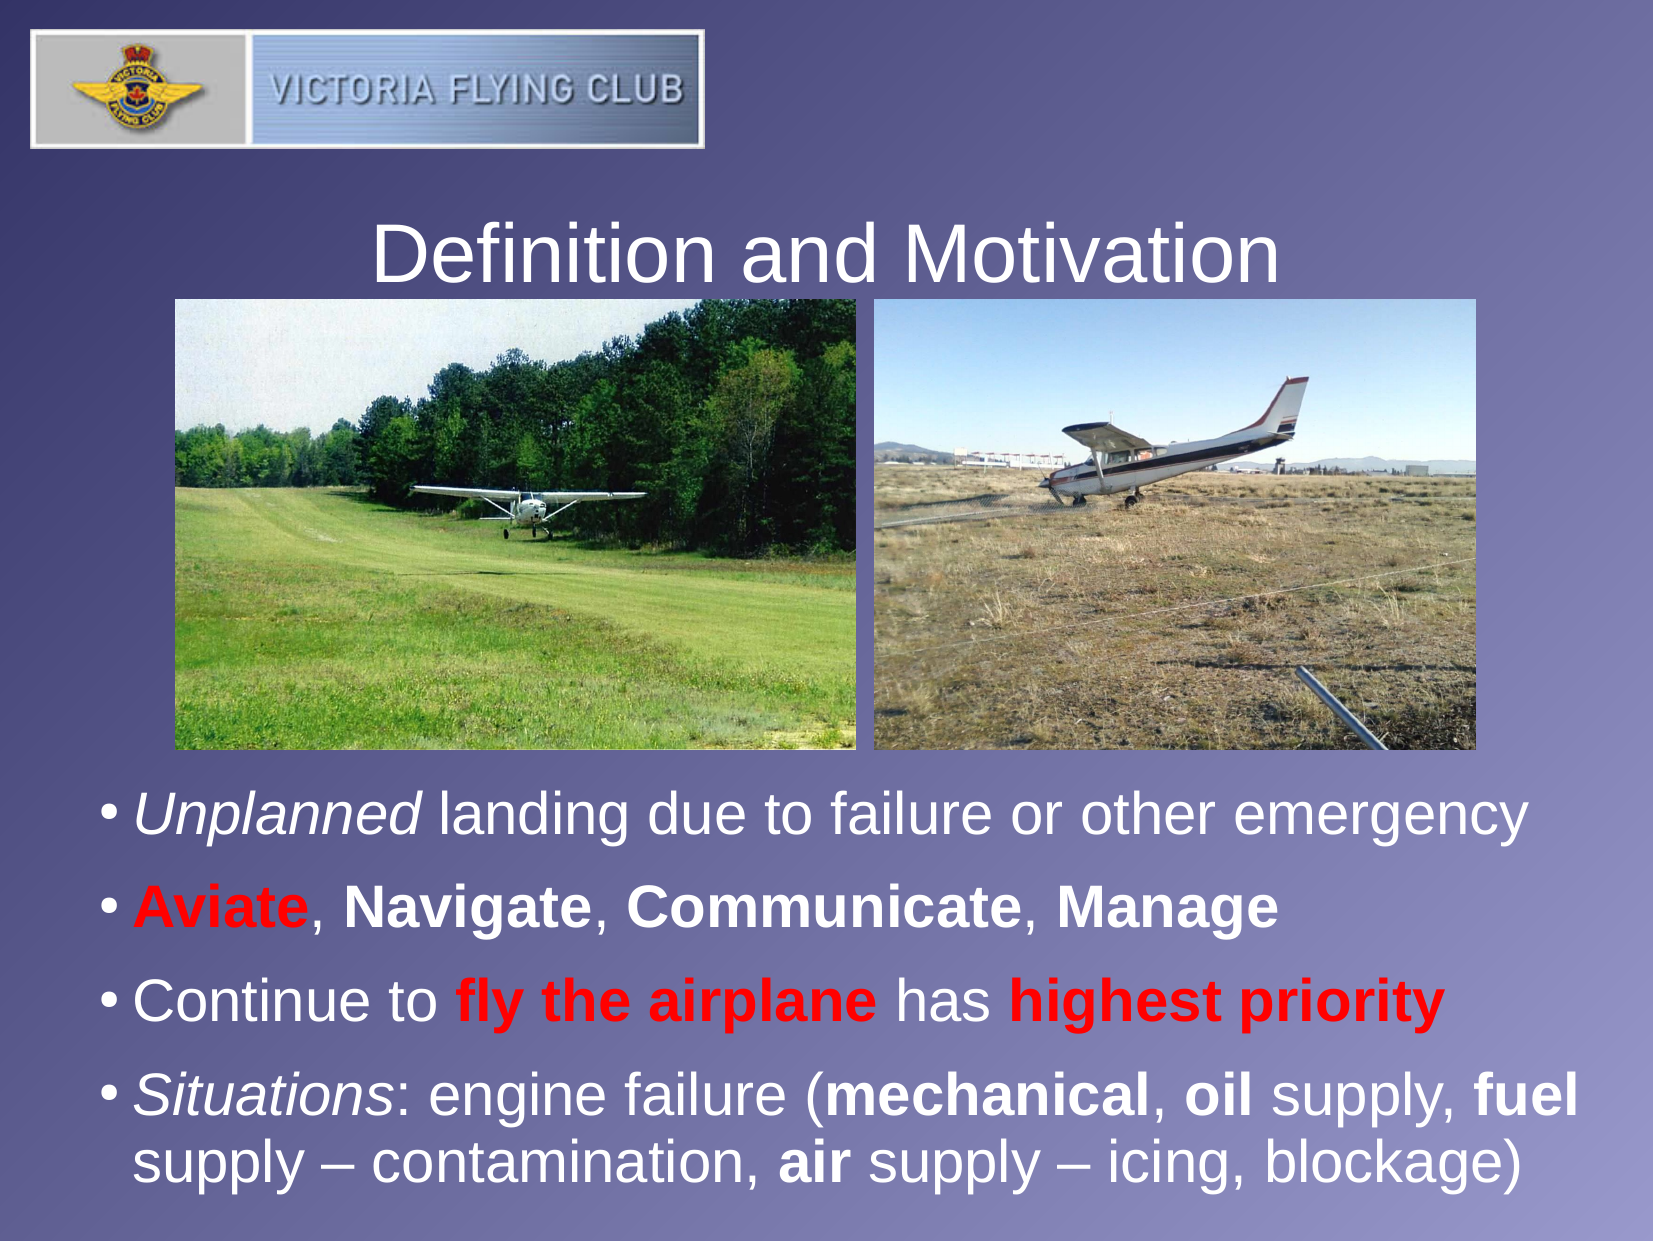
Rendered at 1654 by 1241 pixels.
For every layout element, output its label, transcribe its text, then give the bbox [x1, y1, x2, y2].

picture [874, 299, 1476, 751]
title Definition and Motivation [82, 150, 1571, 358]
picture [175, 299, 856, 751]
list Unplanned landing due to failure or other emergency Aviate, Navigate, Communicate, Manage Continue to fly the airplane has highest priority Situations: engine failure (mechanical, oil supply, fuel supply – contamination, air supply – icing, blockage) [82, 780, 1621, 1201]
picture [30, 29, 705, 149]
